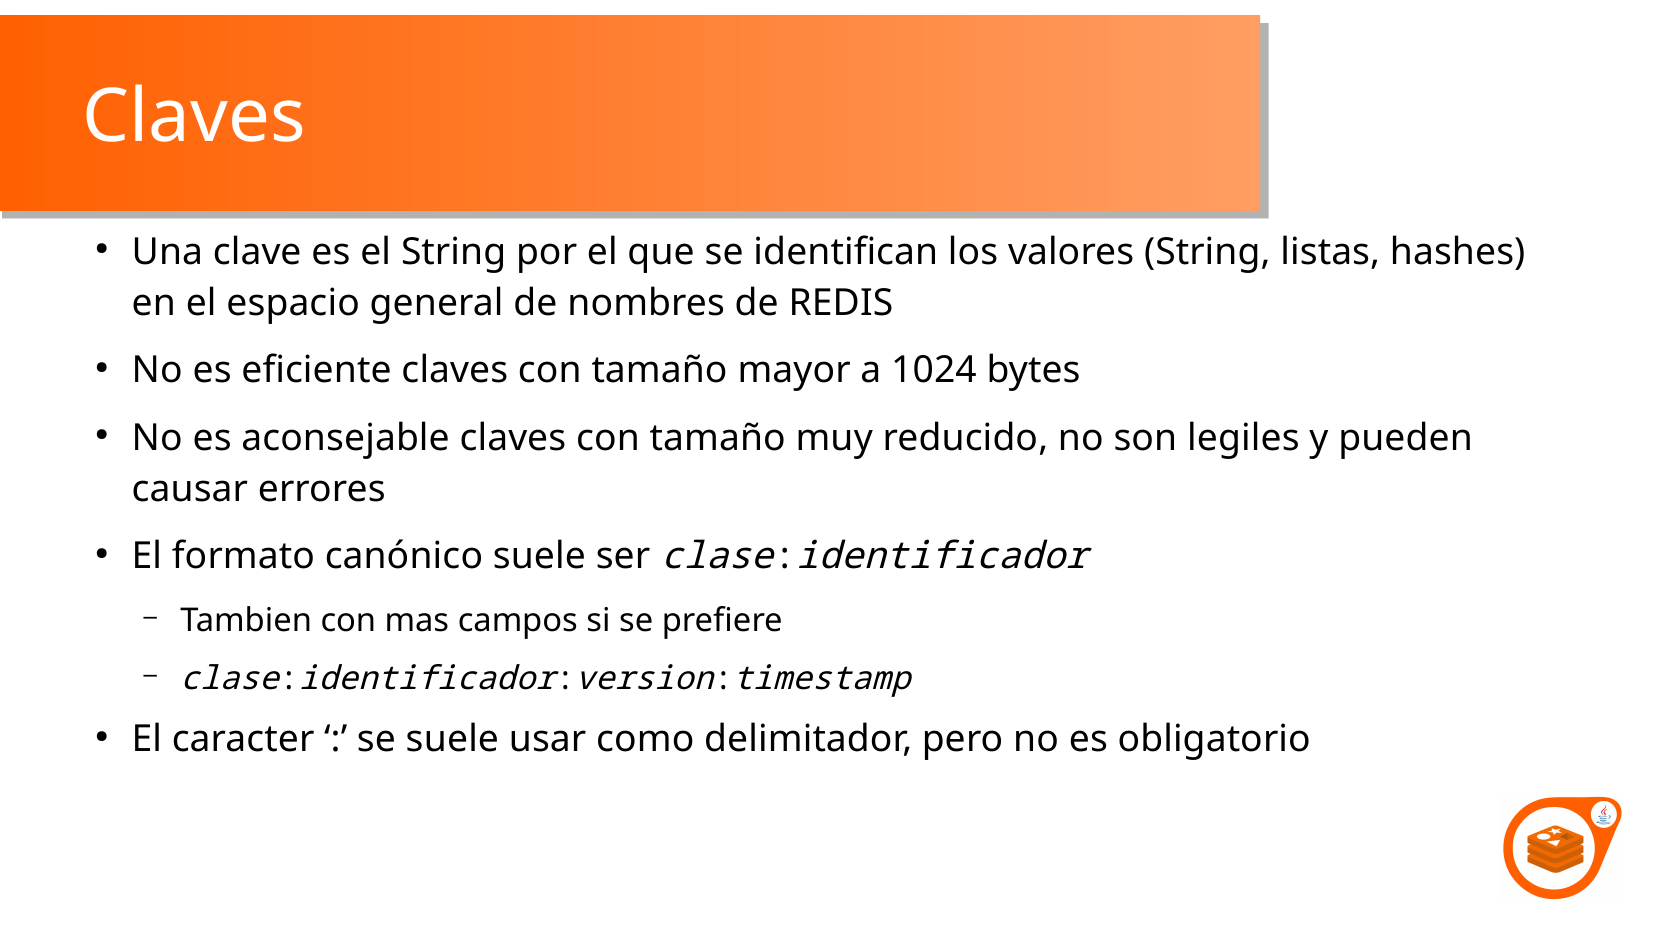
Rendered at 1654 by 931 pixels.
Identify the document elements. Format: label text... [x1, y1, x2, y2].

list Una clave es el String por el que se identifican los valores (String, listas, hashes) en el espacio general de nombres de REDIS No es eficiente claves con tamaño mayor a 1024 bytes No es aconsejable claves con tamaño muy reducido, no son legiles y pueden causar errores El formato canónico suele ser clase:identificador Tambien con mas campos si se prefiere clase:identificador:version:timestamp El caracter ‘:’ se suele usar como delimitador, pero no es obligatorio [82, 224, 1571, 764]
title Claves [82, 35, 1235, 189]
picture [1500, 794, 1625, 903]
